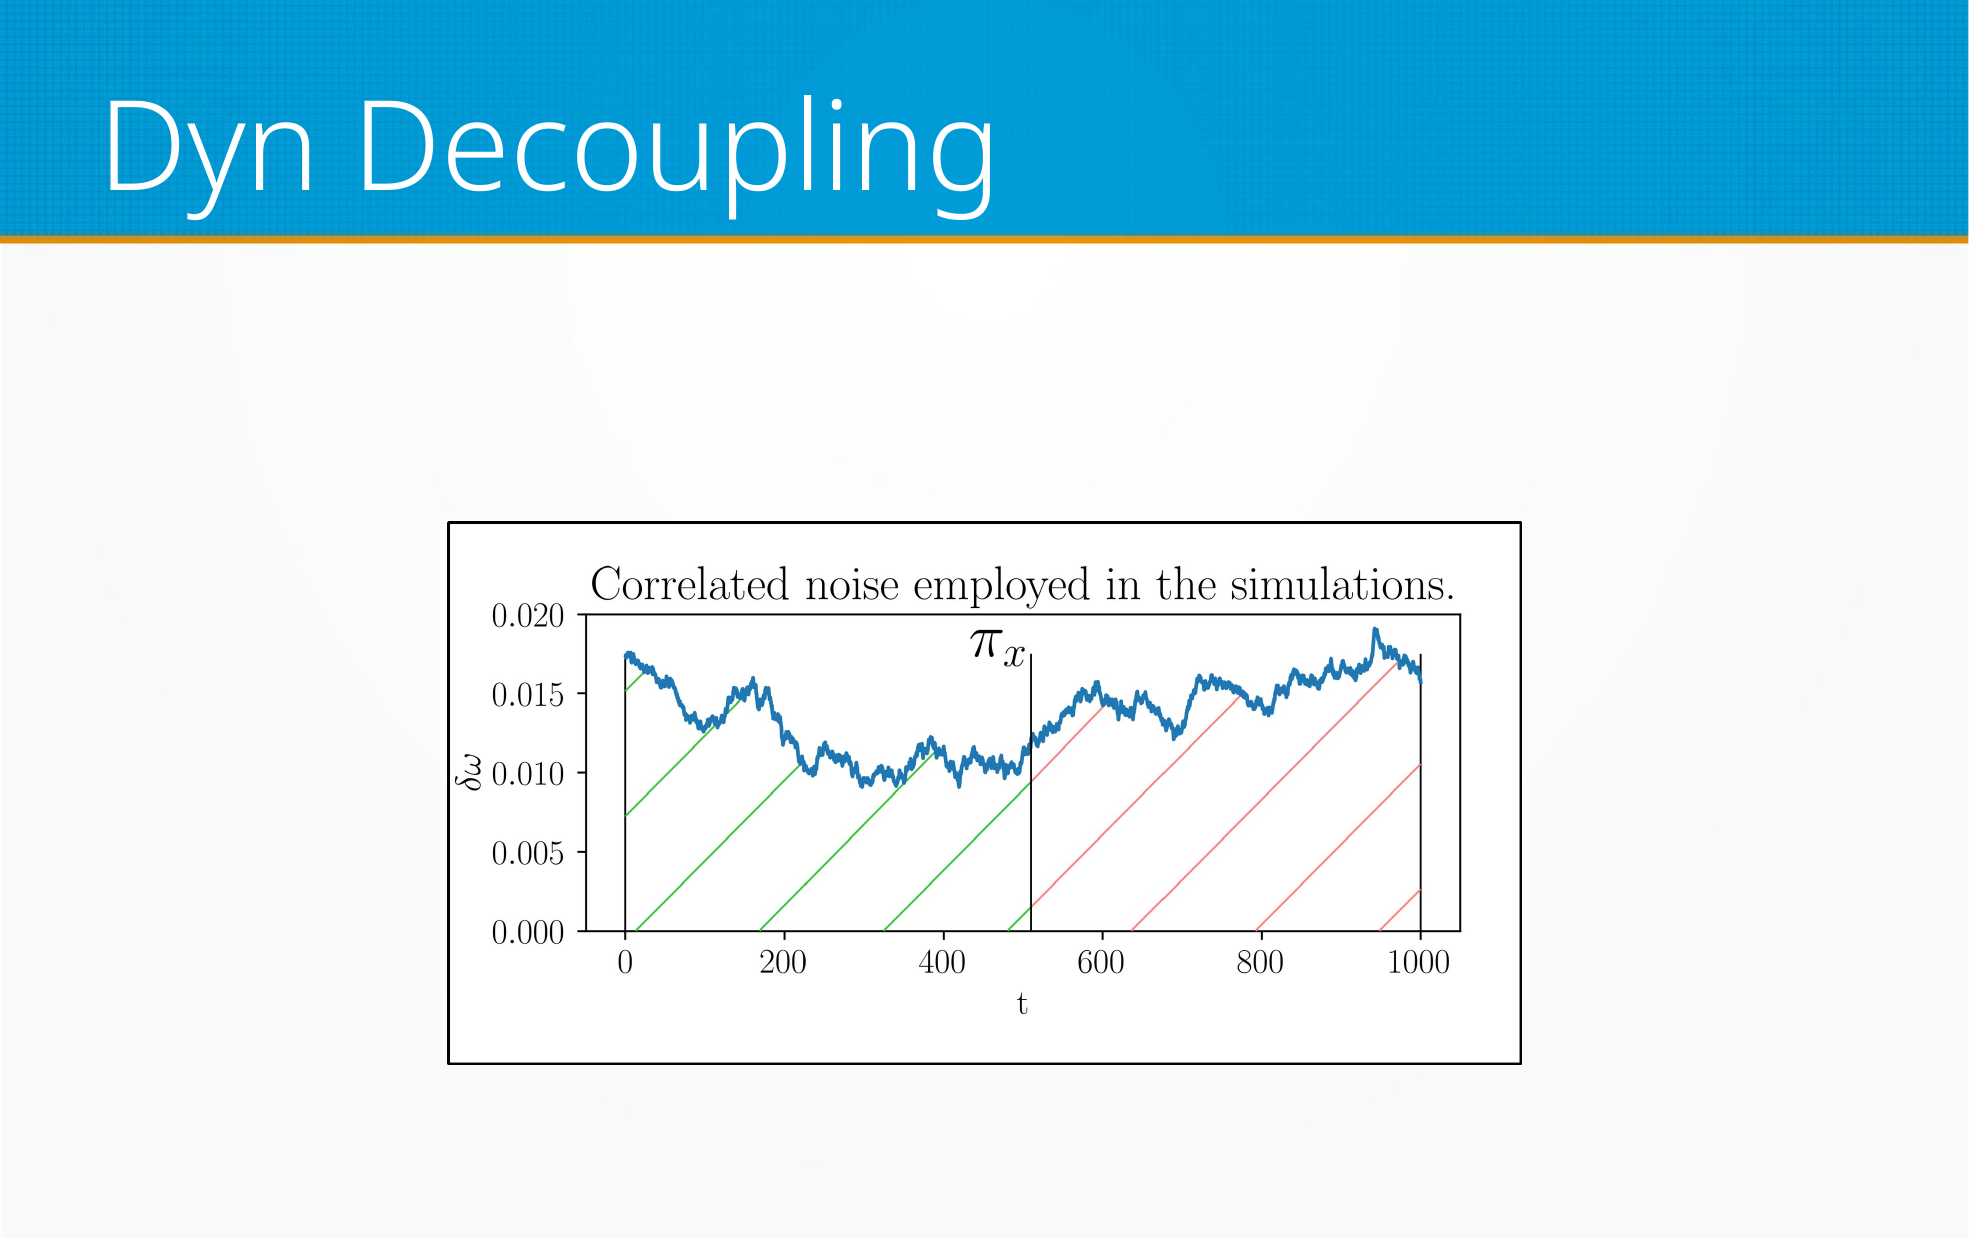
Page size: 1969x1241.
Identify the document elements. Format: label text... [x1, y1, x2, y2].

picture [0, 233, 1969, 1241]
title Dyn Decoupling [98, 19, 1870, 227]
